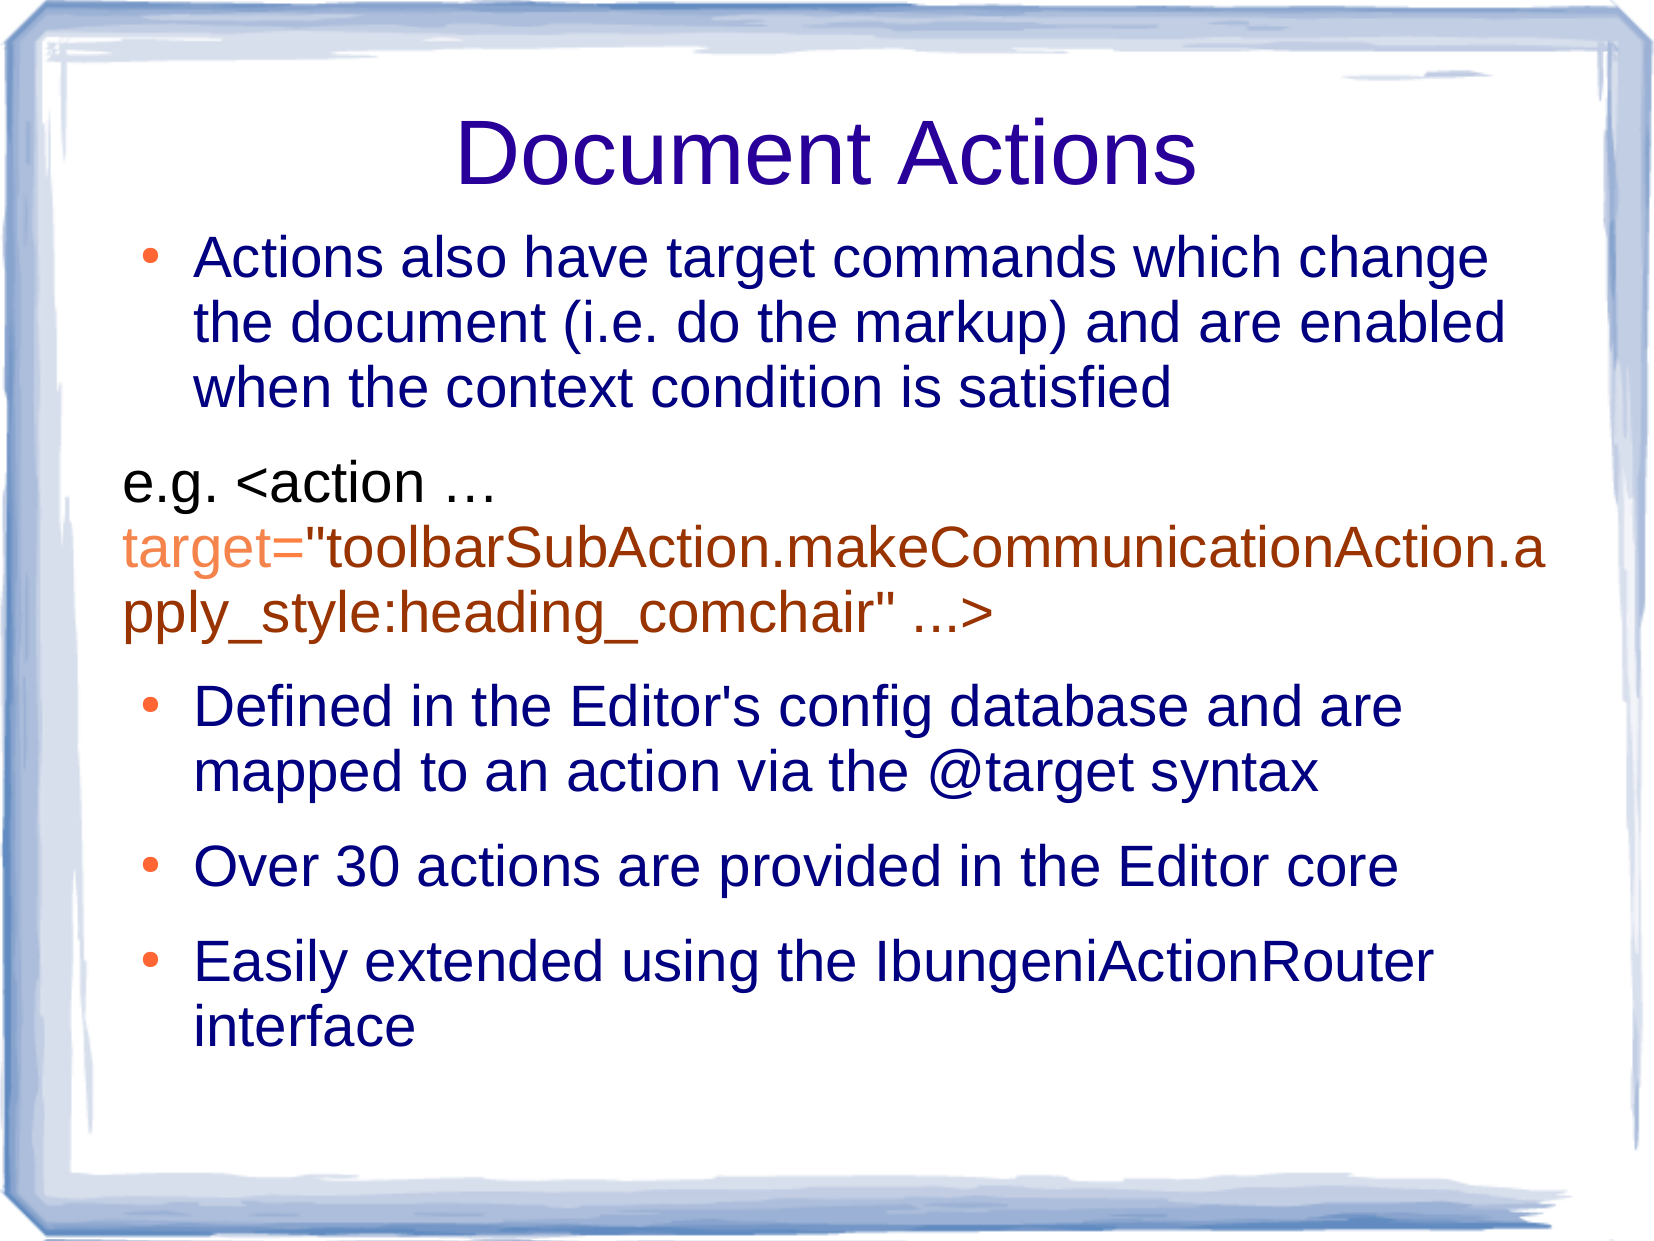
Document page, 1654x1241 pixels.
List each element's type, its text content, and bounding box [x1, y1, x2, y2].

list Actions also have target commands which change the document (i.e. do the markup) and are enabled when the context condition is satisfied e.g. <action … target="toolbarSubAction.makeCommunicationAction.apply_style:heading_comchair" ...> Defined in the Editor's config database and are mapped to an action via the @target syntax Over 30 actions are provided in the Editor core Easily extended using the IbungeniActionRouter interface [122, 225, 1576, 1059]
picture [0, 0, 1654, 1241]
title Document Actions [82, 49, 1571, 257]
